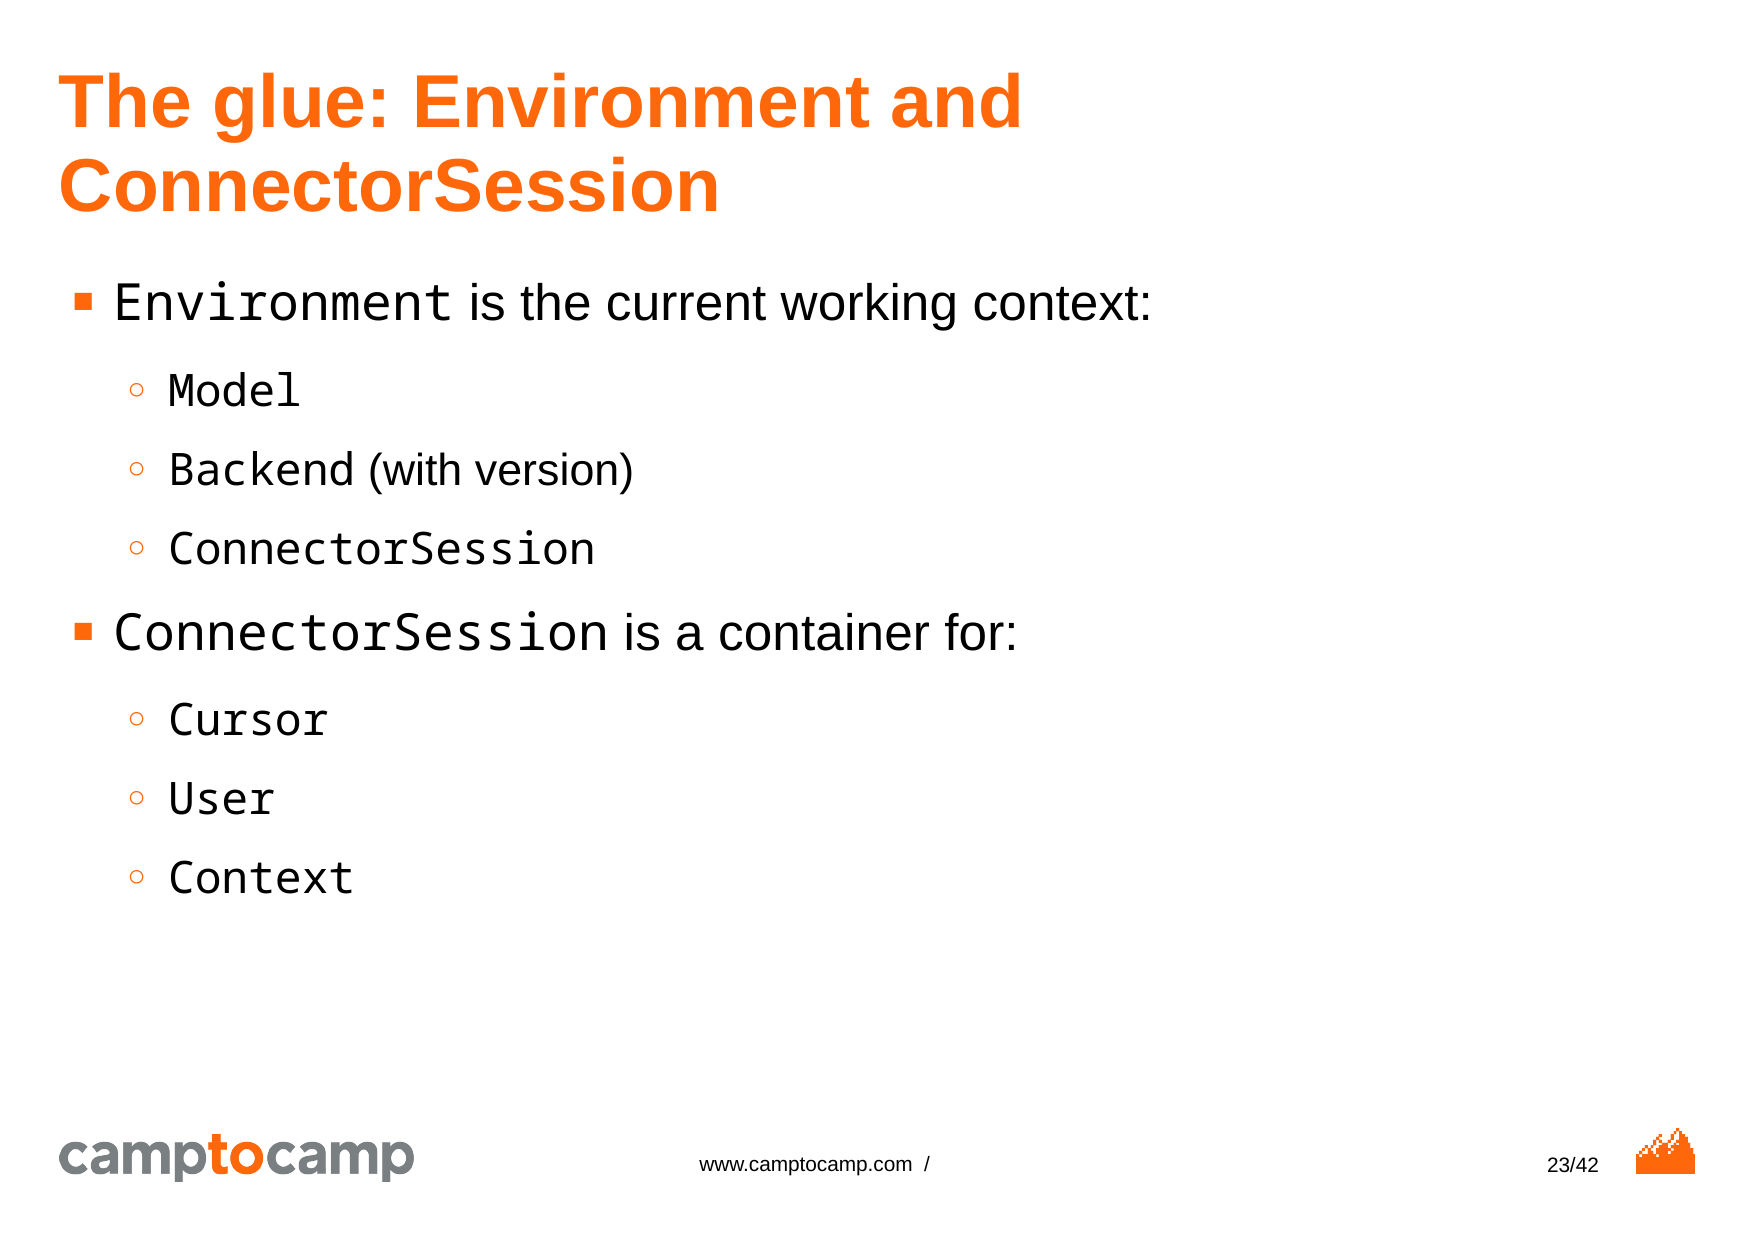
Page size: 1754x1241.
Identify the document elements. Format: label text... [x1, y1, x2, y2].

list Environment is the current working context: Model Backend (with version) ConnectorSession ConnectorSession is a container for: Cursor User Context [59, 265, 1696, 917]
picture [59, 1134, 414, 1182]
picture [1636, 1128, 1695, 1174]
title The glue: Environment and ConnectorSession [59, 59, 1695, 247]
